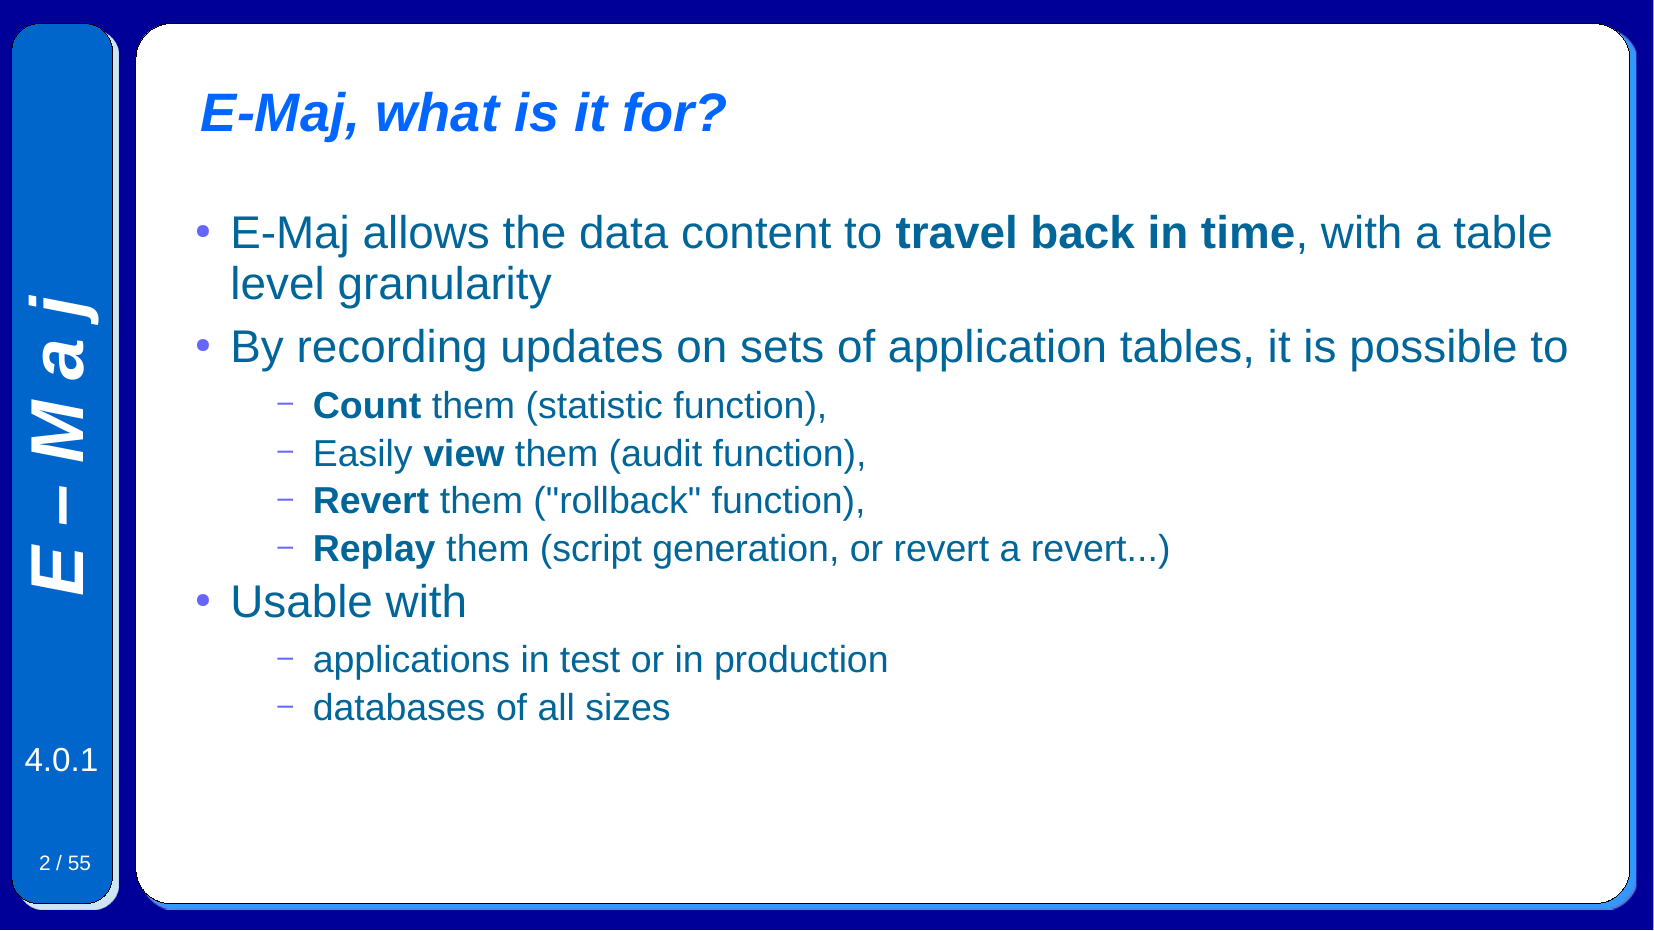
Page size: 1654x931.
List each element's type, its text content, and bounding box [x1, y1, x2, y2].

title E-Maj, what is it for? [200, 34, 1575, 191]
list E-Maj allows the data content to travel back in time, with a table level granularity By recording updates on sets of application tables, it is possible to Count them (statistic function), Easily view them (audit function), Revert them ("rollback" function), Replay them (script generation, or revert a revert...) Usable with applications in test or in production databases of all sizes [177, 206, 1587, 886]
